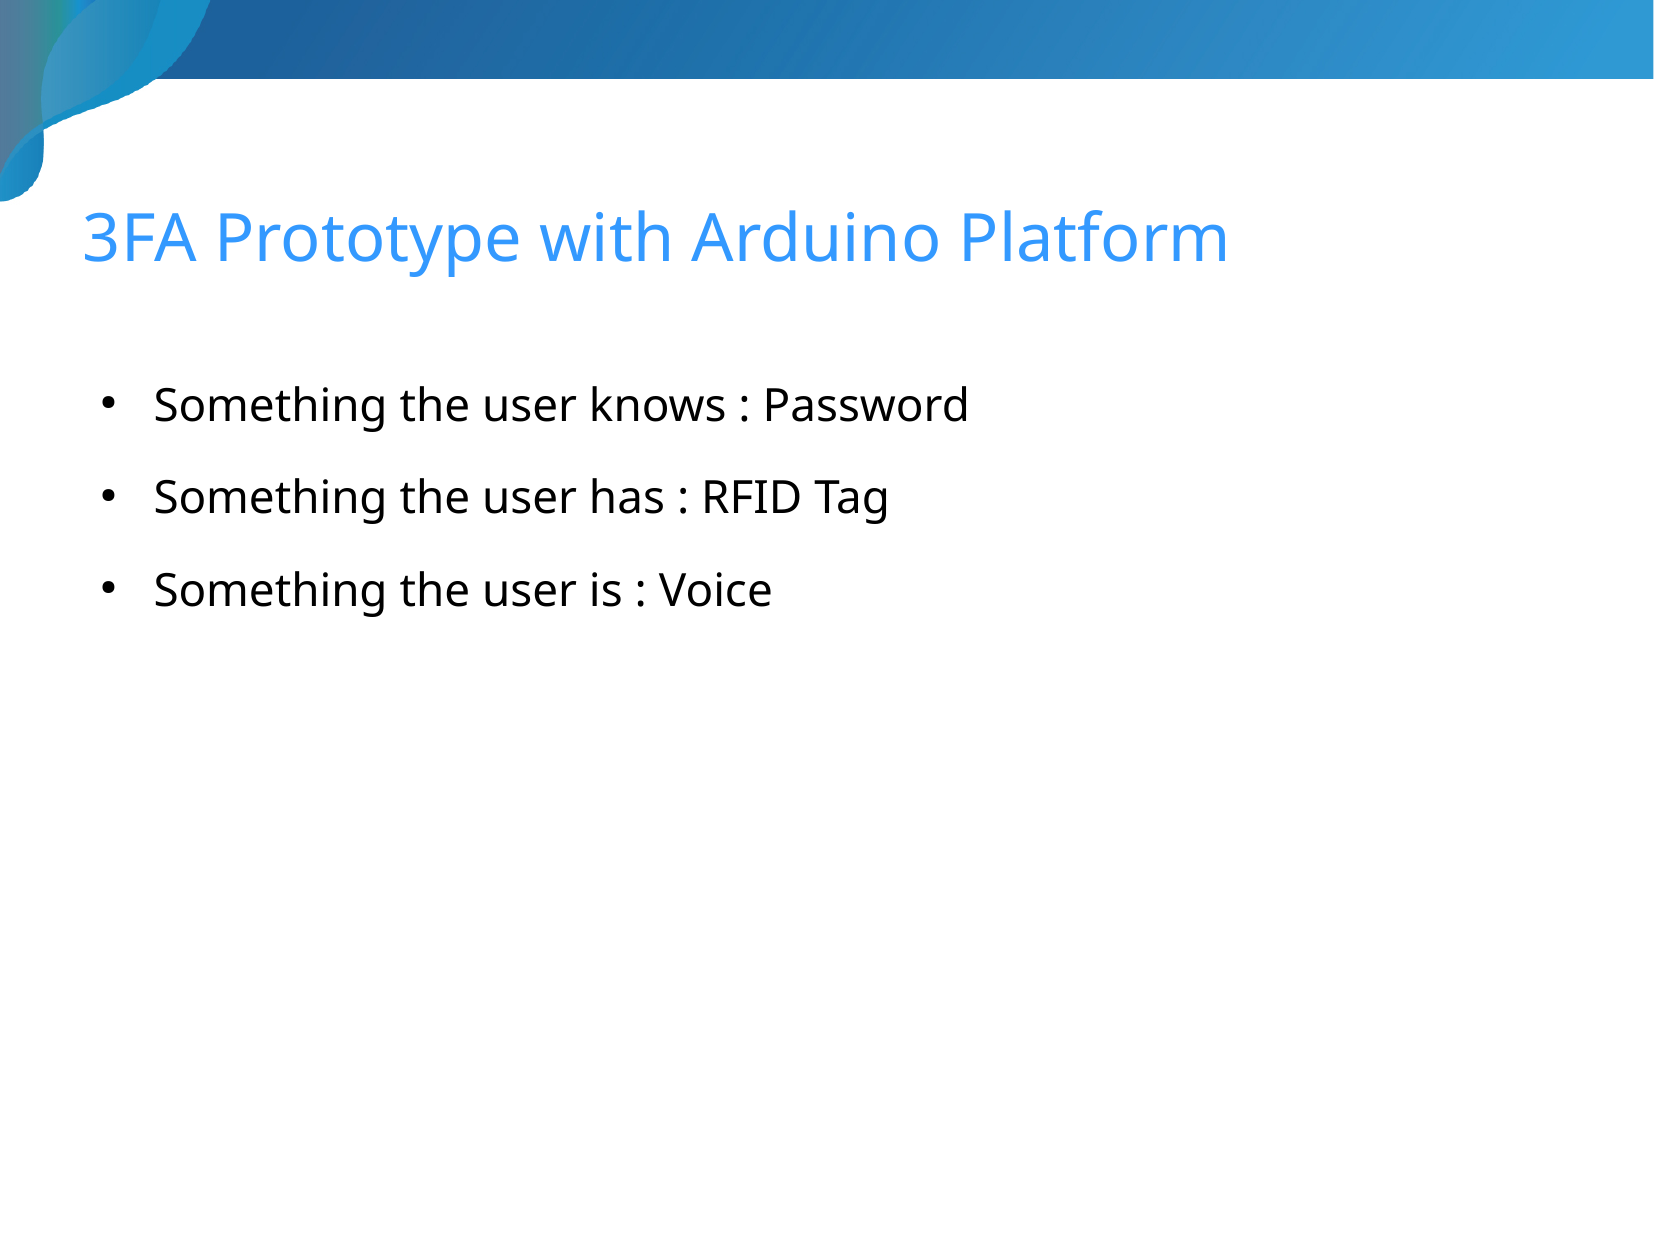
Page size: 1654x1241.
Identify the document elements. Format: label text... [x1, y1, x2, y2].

picture [0, 0, 1654, 1241]
list Something the user knows : Password Something the user has : RFID Tag Something the user is : Voice [82, 372, 1571, 1201]
title 3FA Prototype with Arduino Platform [82, 139, 1571, 332]
